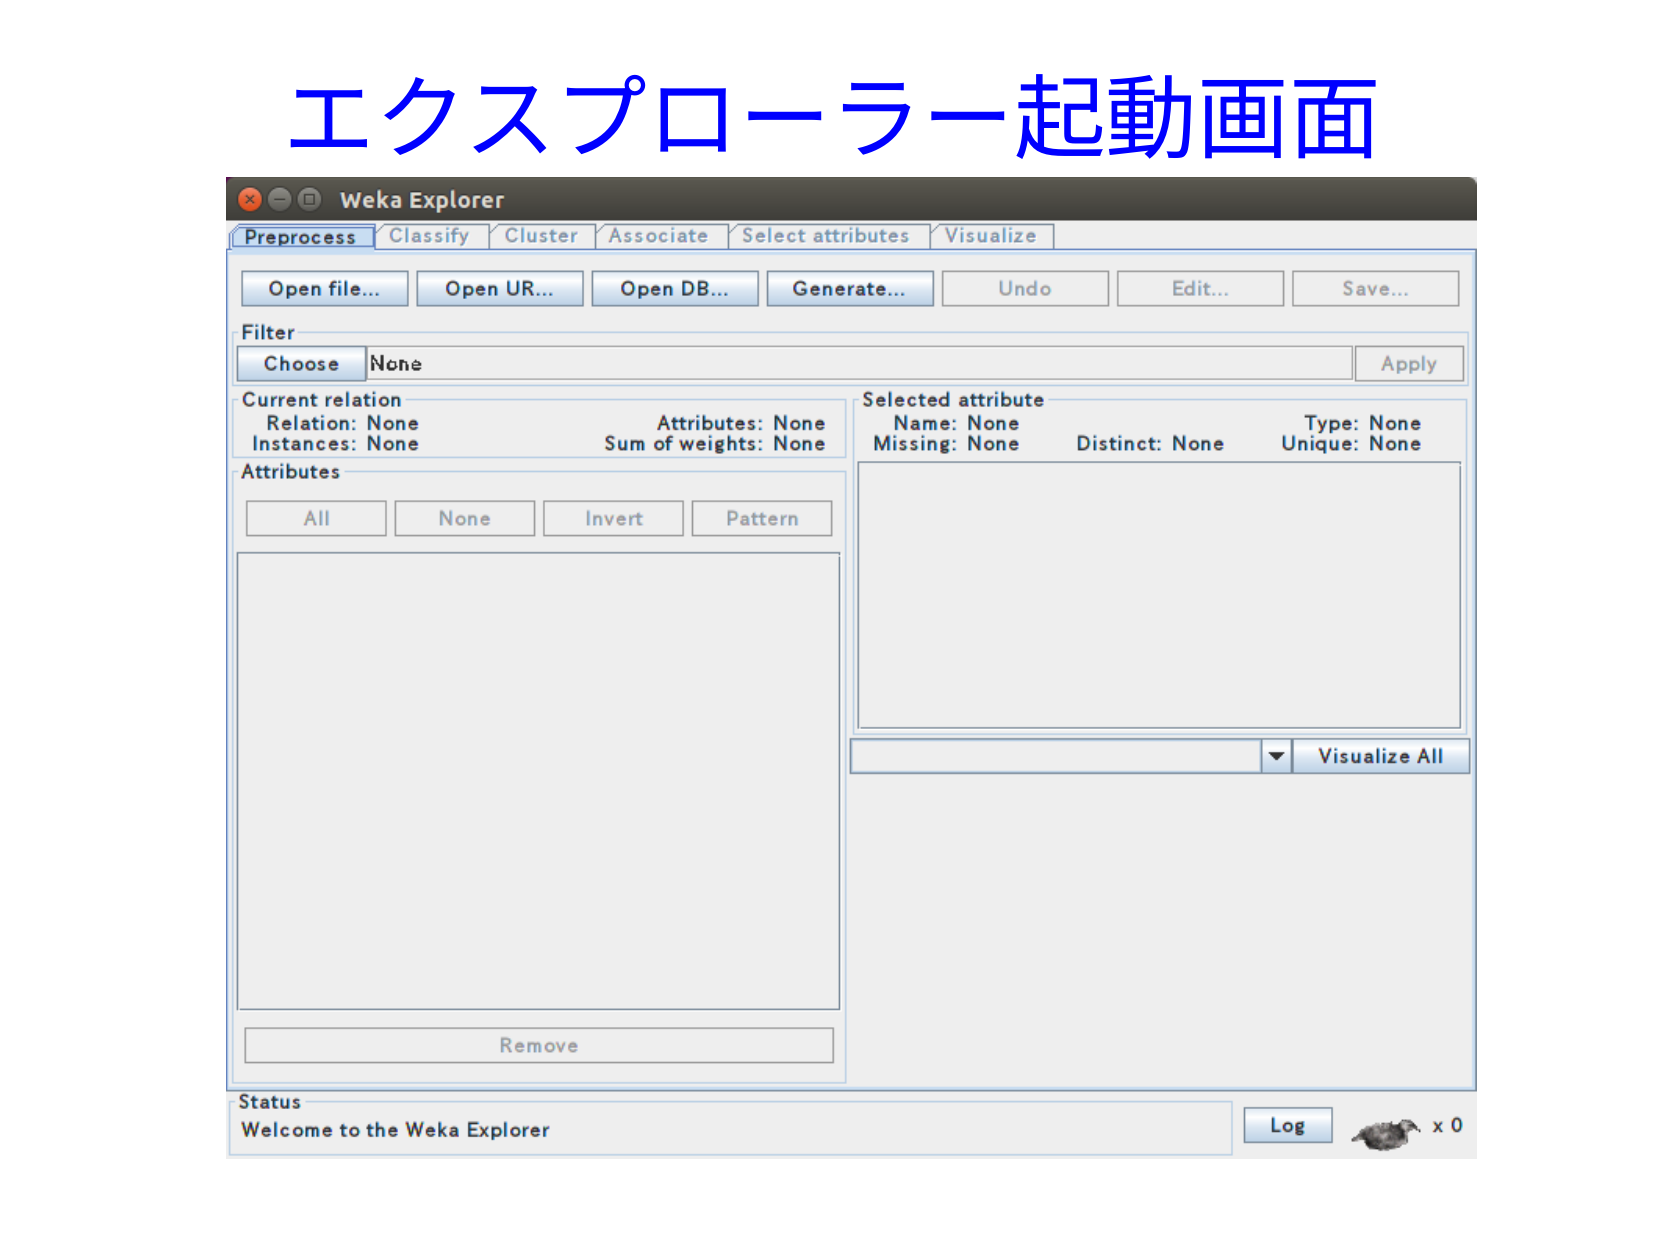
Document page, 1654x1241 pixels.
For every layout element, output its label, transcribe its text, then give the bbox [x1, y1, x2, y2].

picture [226, 177, 1477, 1159]
title エクスプローラー起動画面 [88, 37, 1577, 186]
